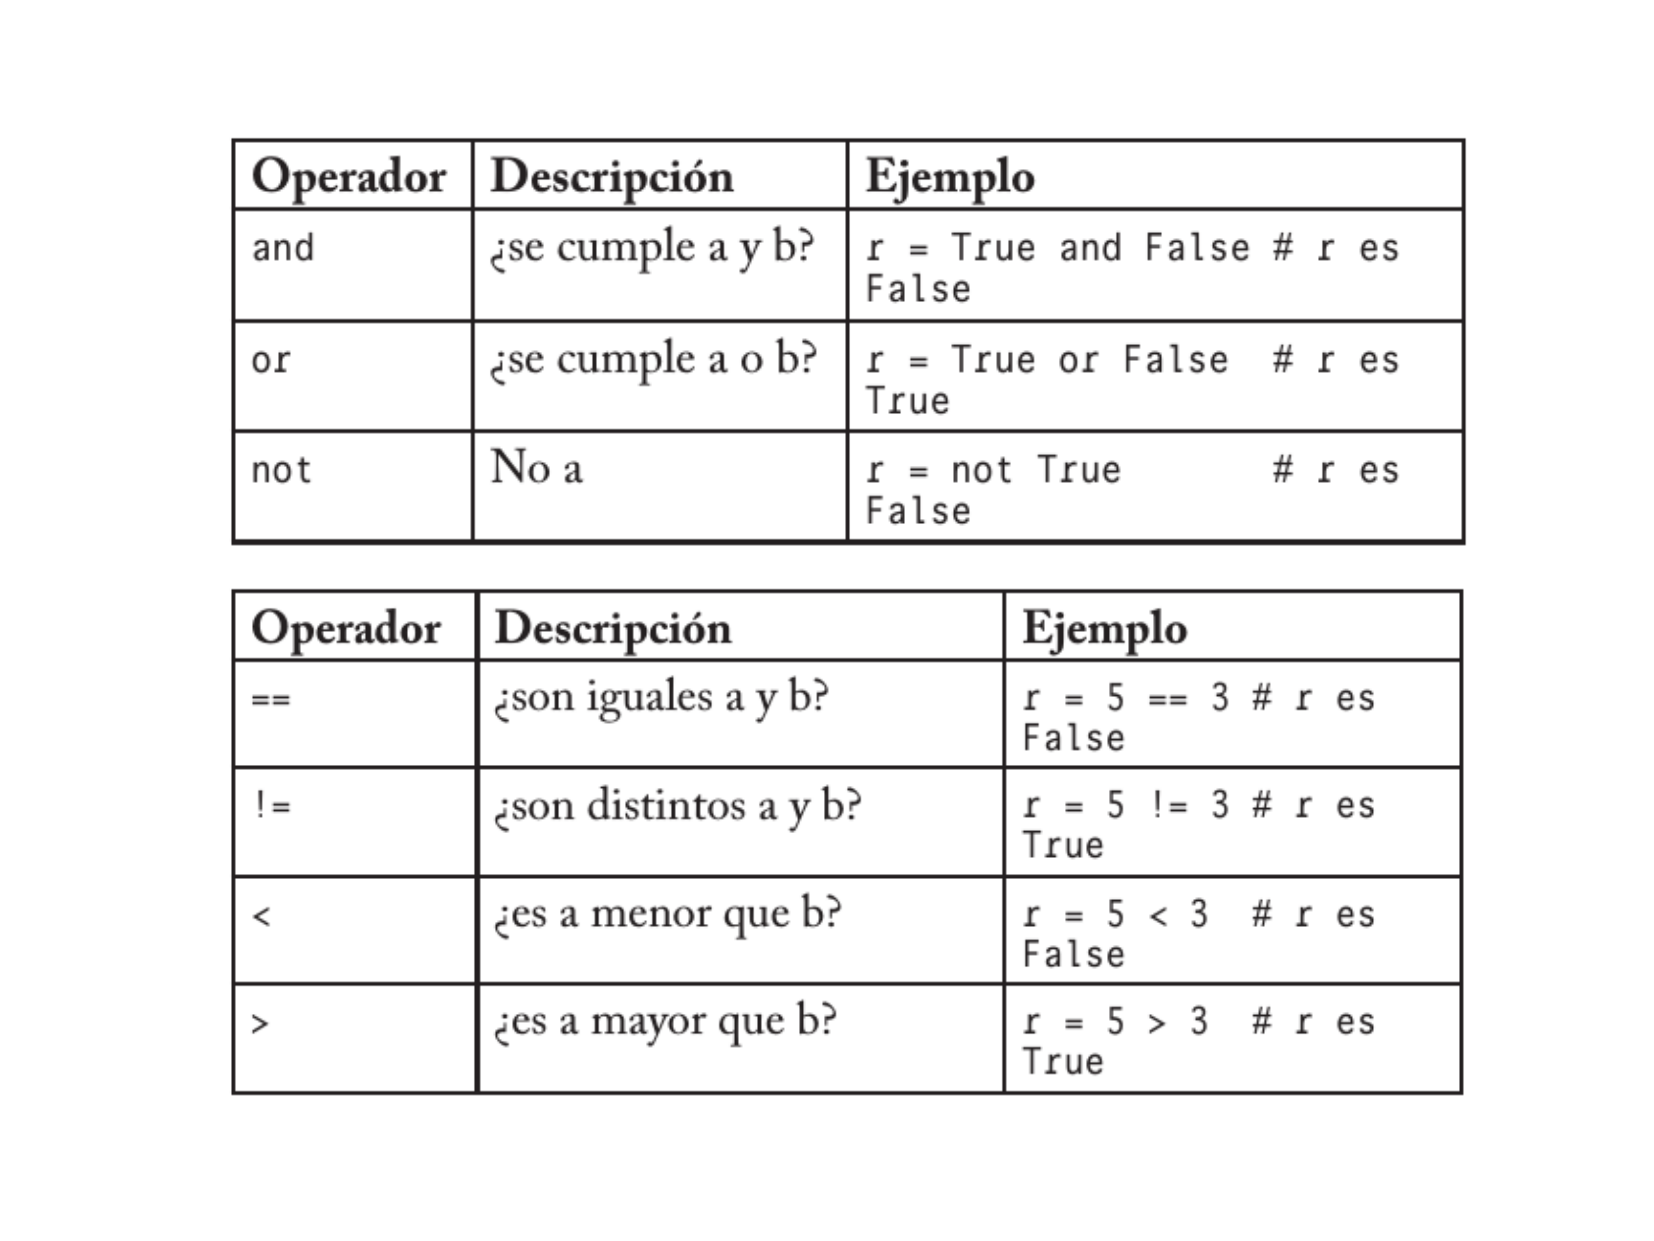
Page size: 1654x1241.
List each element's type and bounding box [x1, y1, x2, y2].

picture [165, 70, 1525, 1128]
